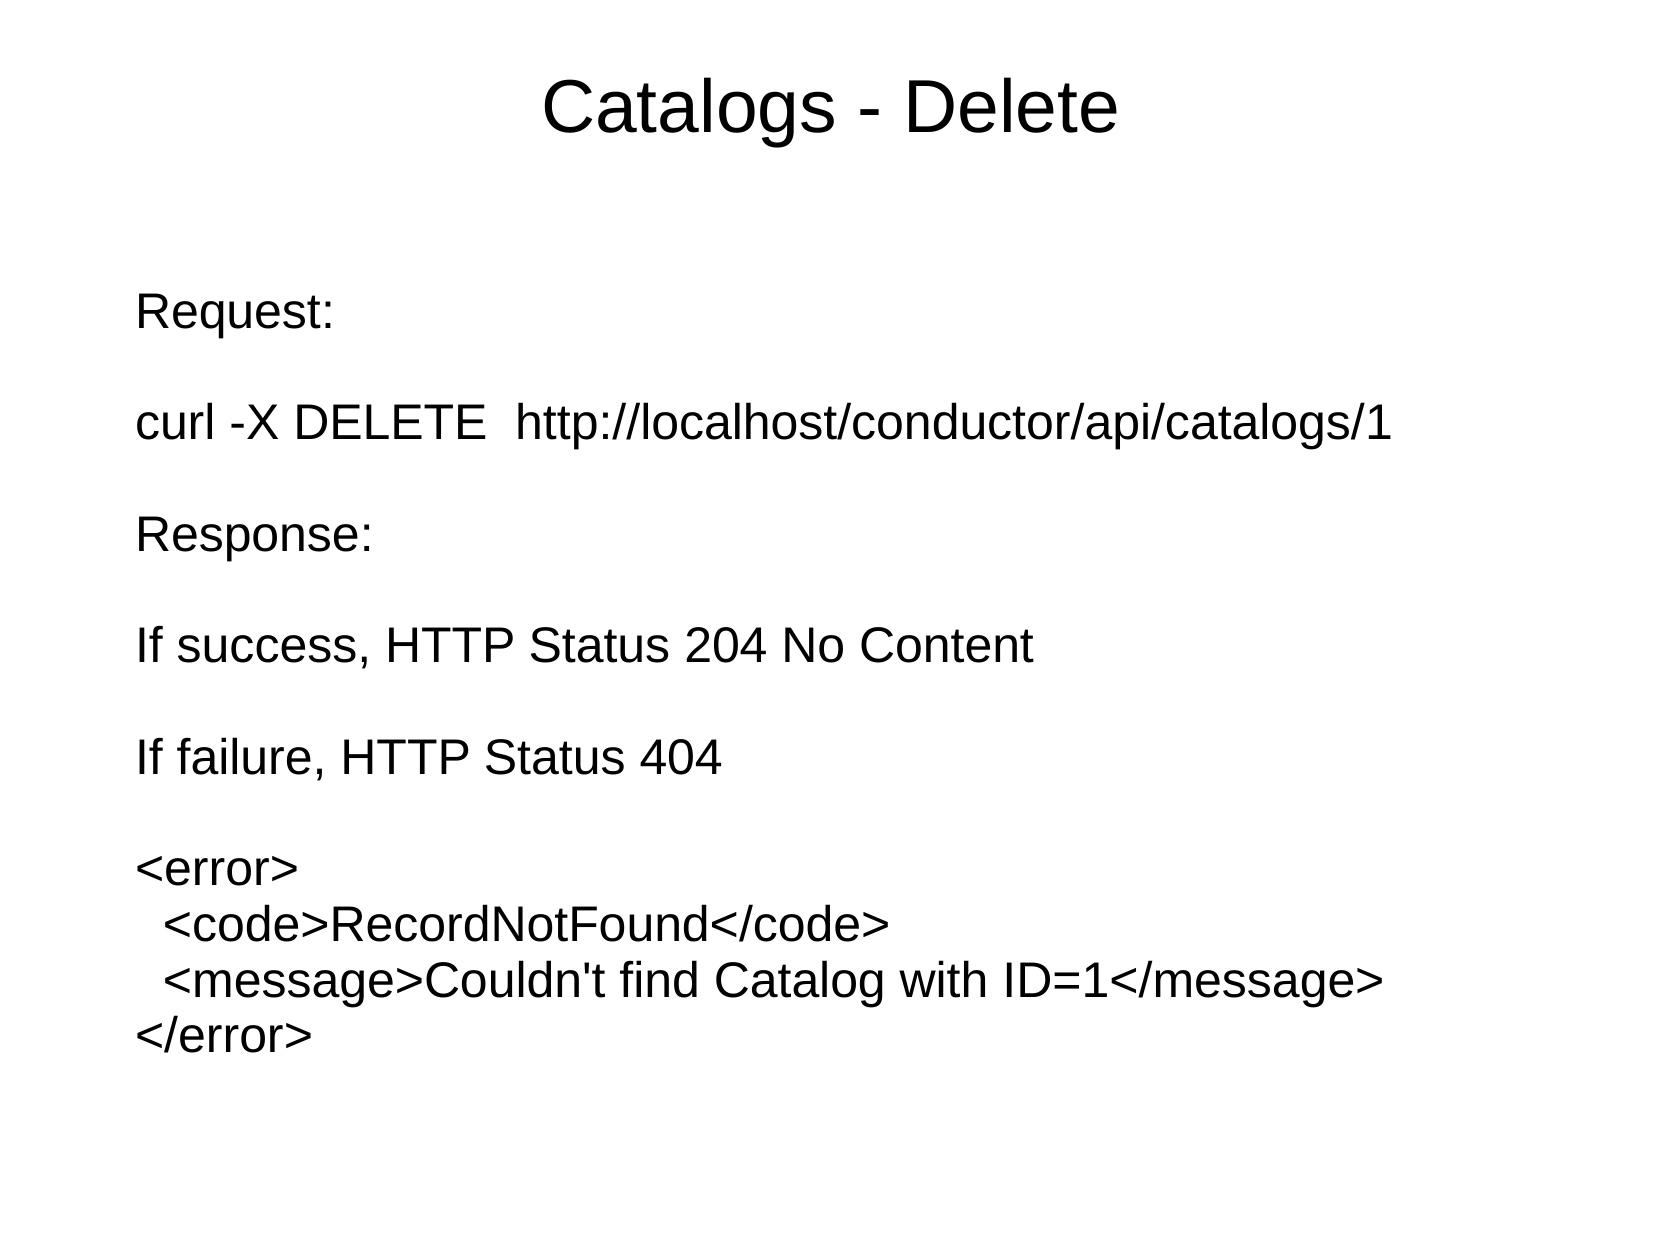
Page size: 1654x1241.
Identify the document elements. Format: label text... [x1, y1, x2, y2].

subtitle Request: curl -X DELETE http://localhost/conductor/api/catalogs/1 Response: If success, HTTP Status 204 No Content If failure, HTTP Status 404 <error> <code>RecordNotFound</code> <message>Couldn't find Catalog with ID=1</message> </error> [135, 282, 1591, 1241]
title Catalogs - Delete [86, 2, 1576, 211]
